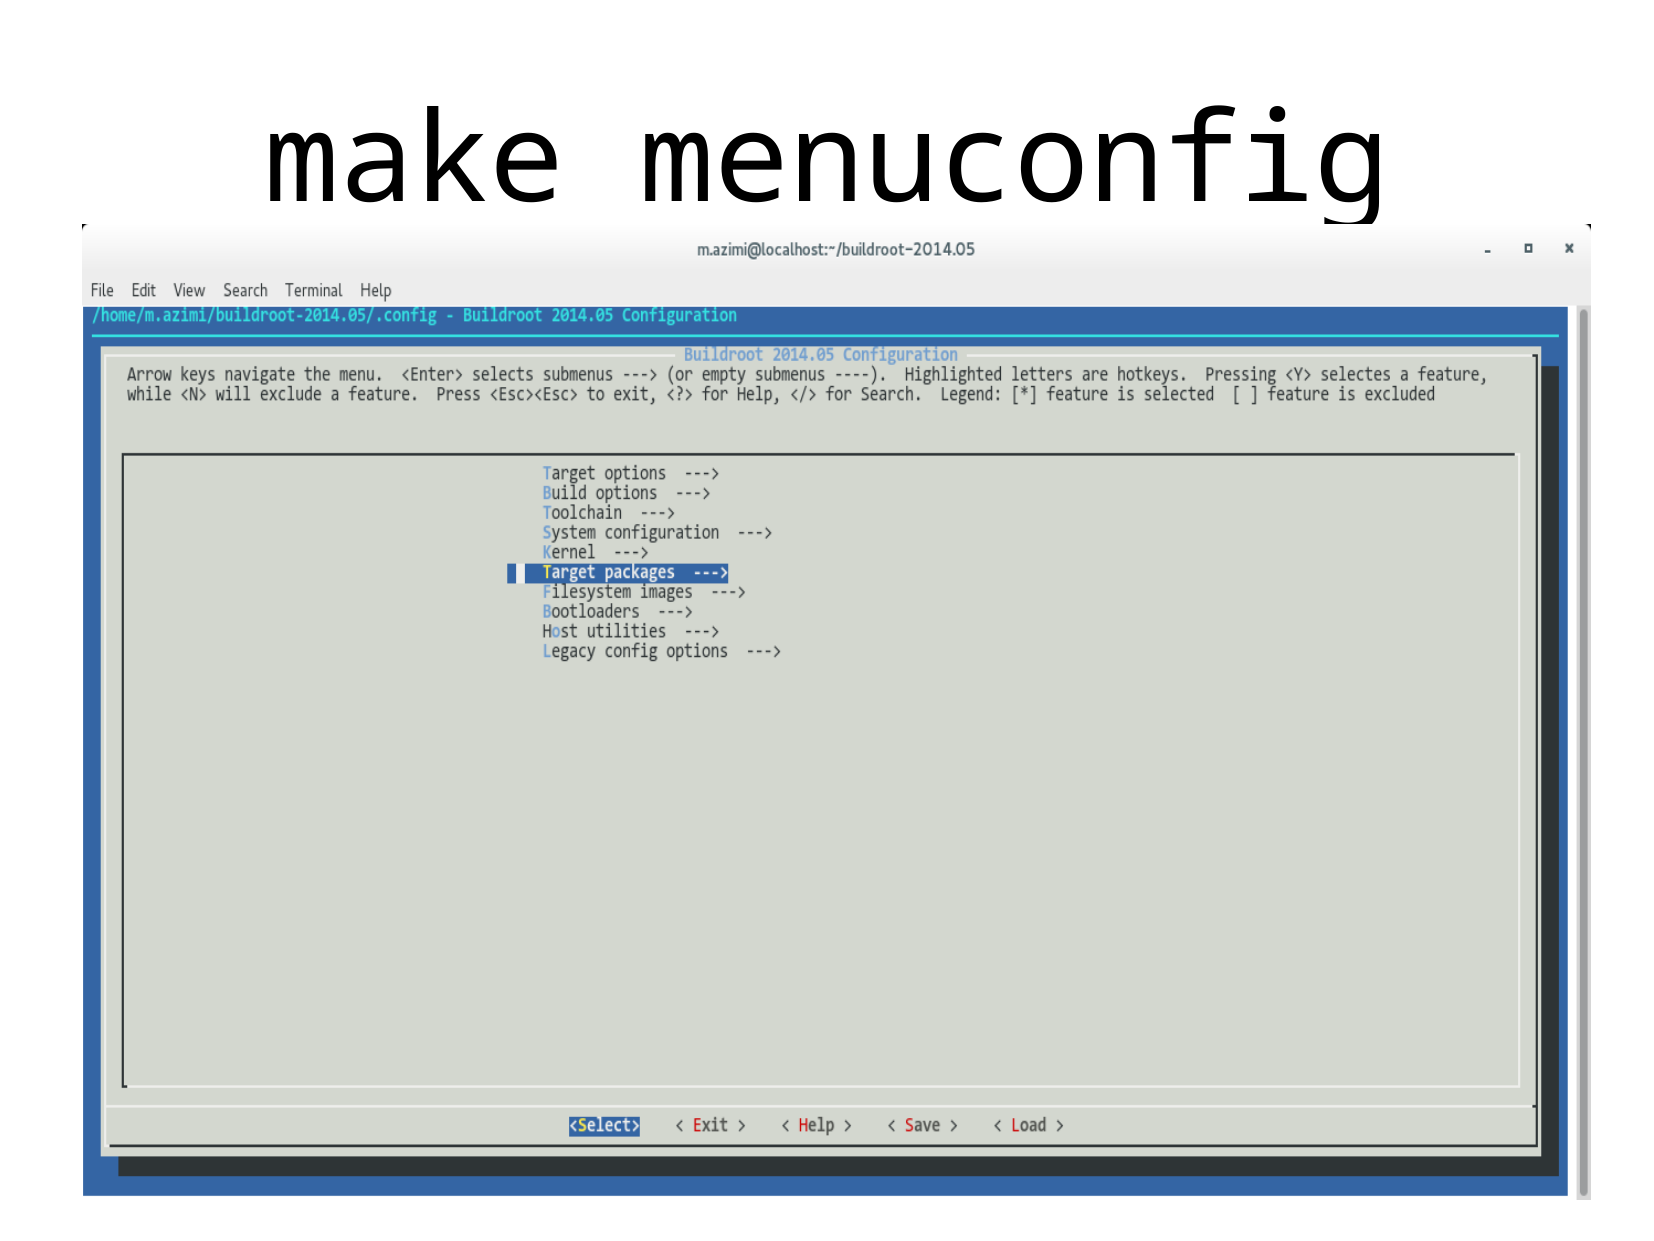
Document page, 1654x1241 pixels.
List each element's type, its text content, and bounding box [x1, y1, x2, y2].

title make menuconfig [82, 49, 1571, 224]
picture [82, 224, 1591, 1201]
